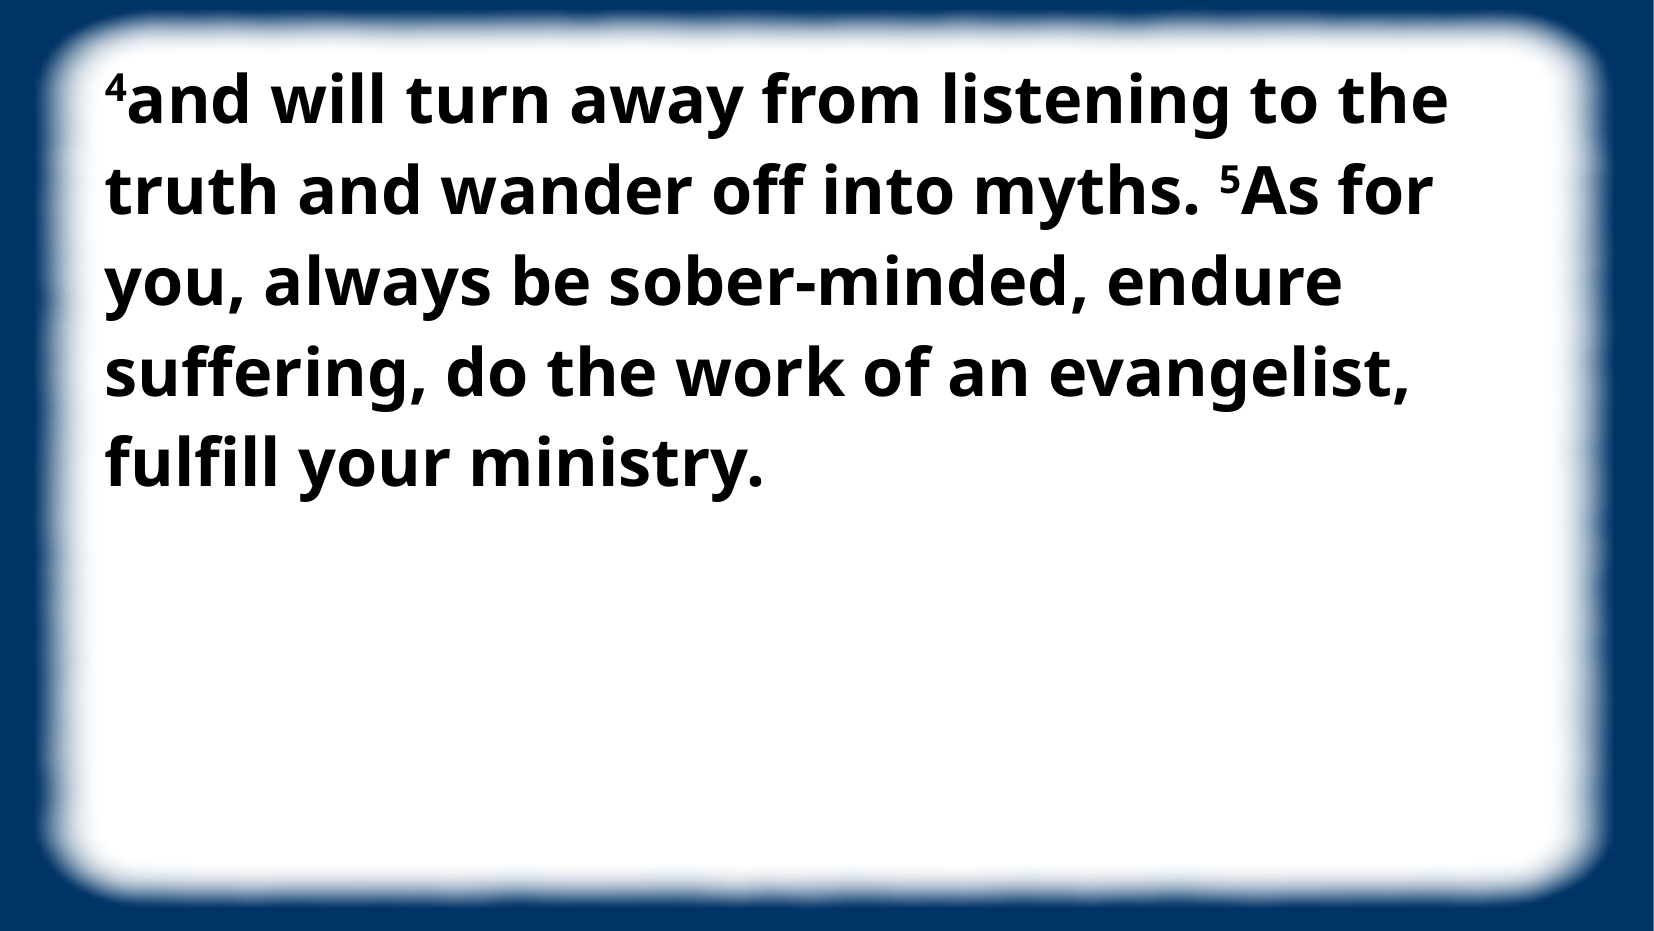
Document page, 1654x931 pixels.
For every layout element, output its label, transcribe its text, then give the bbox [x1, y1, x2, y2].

picture [0, 0, 1654, 931]
text_box 4and will turn away from listening to the truth and wander off into myths. 5As for you, always be sober-minded, endure suffering, do the work of an evangelist, fulfill your ministry. [90, 45, 1561, 504]
